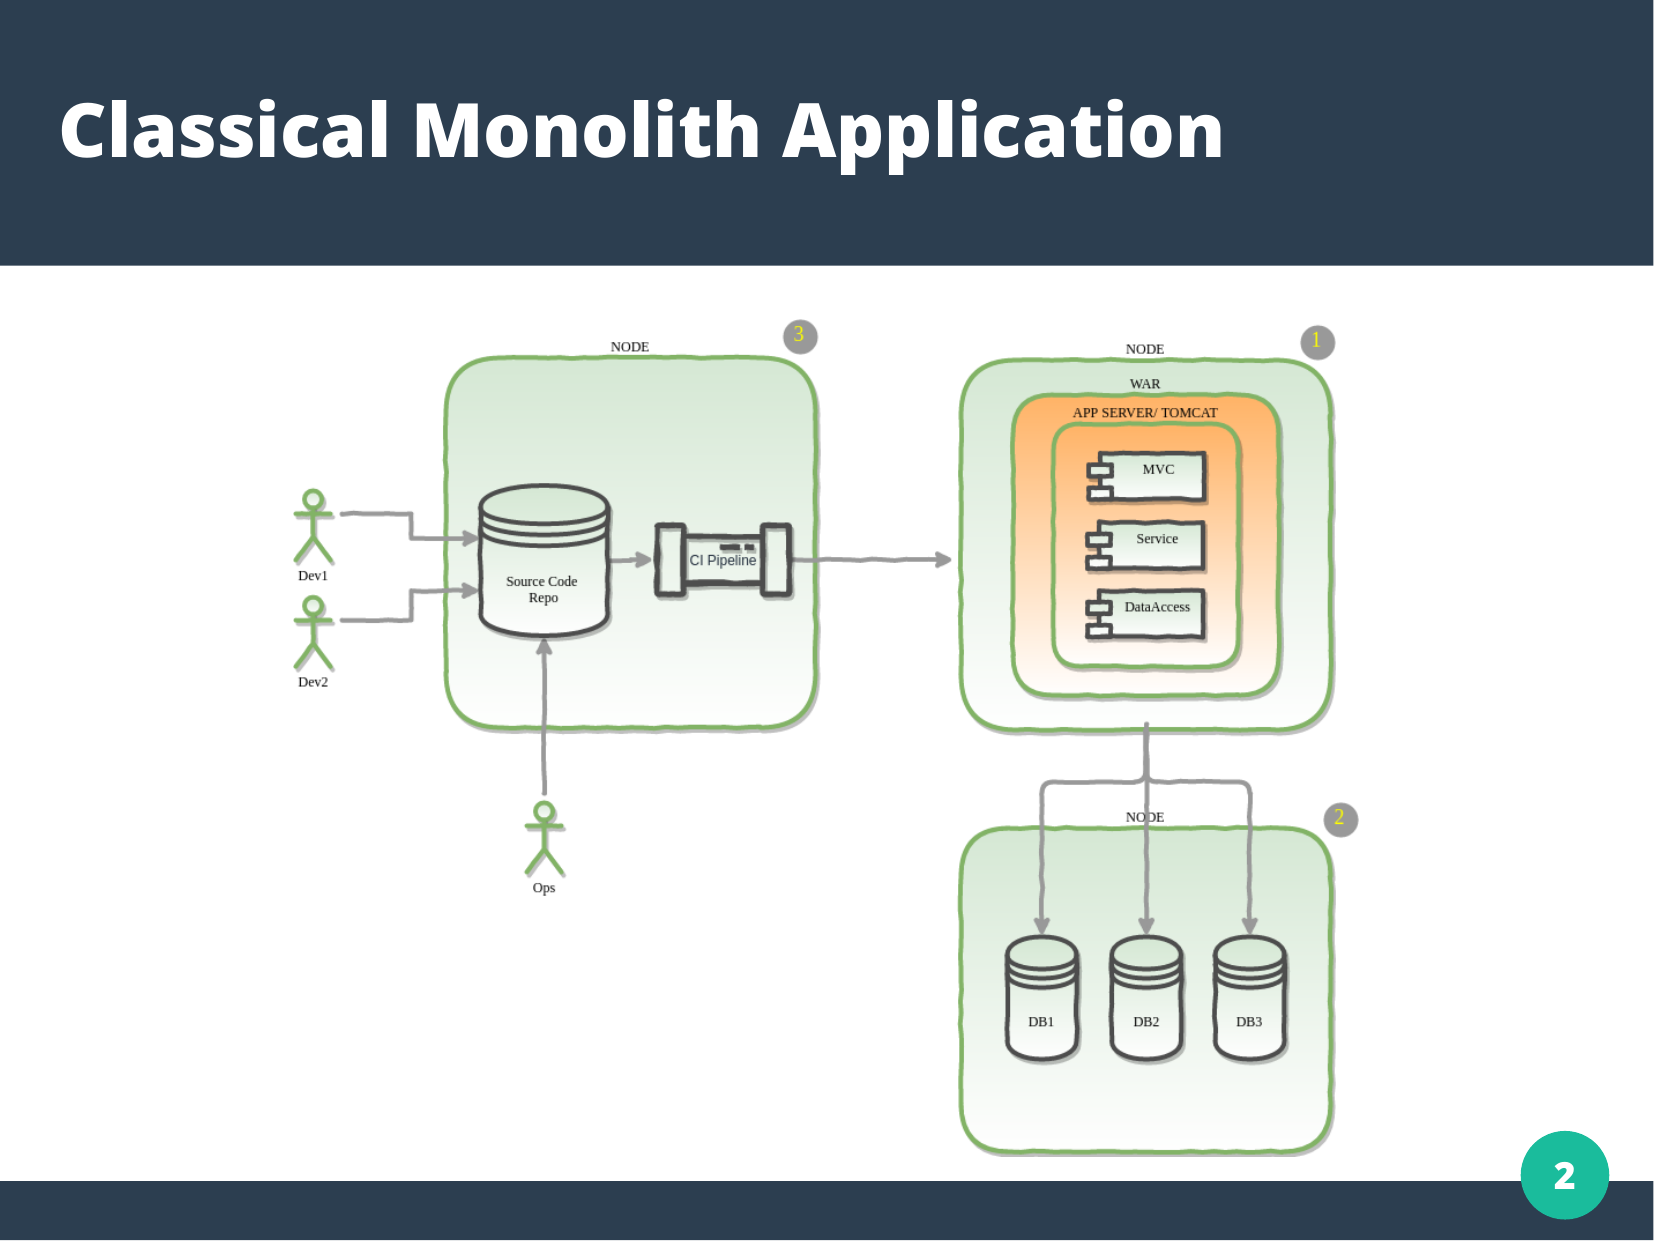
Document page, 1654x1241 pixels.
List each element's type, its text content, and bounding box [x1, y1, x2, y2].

title Classical Monolith Application [59, 49, 1595, 207]
picture [293, 318, 1359, 1157]
